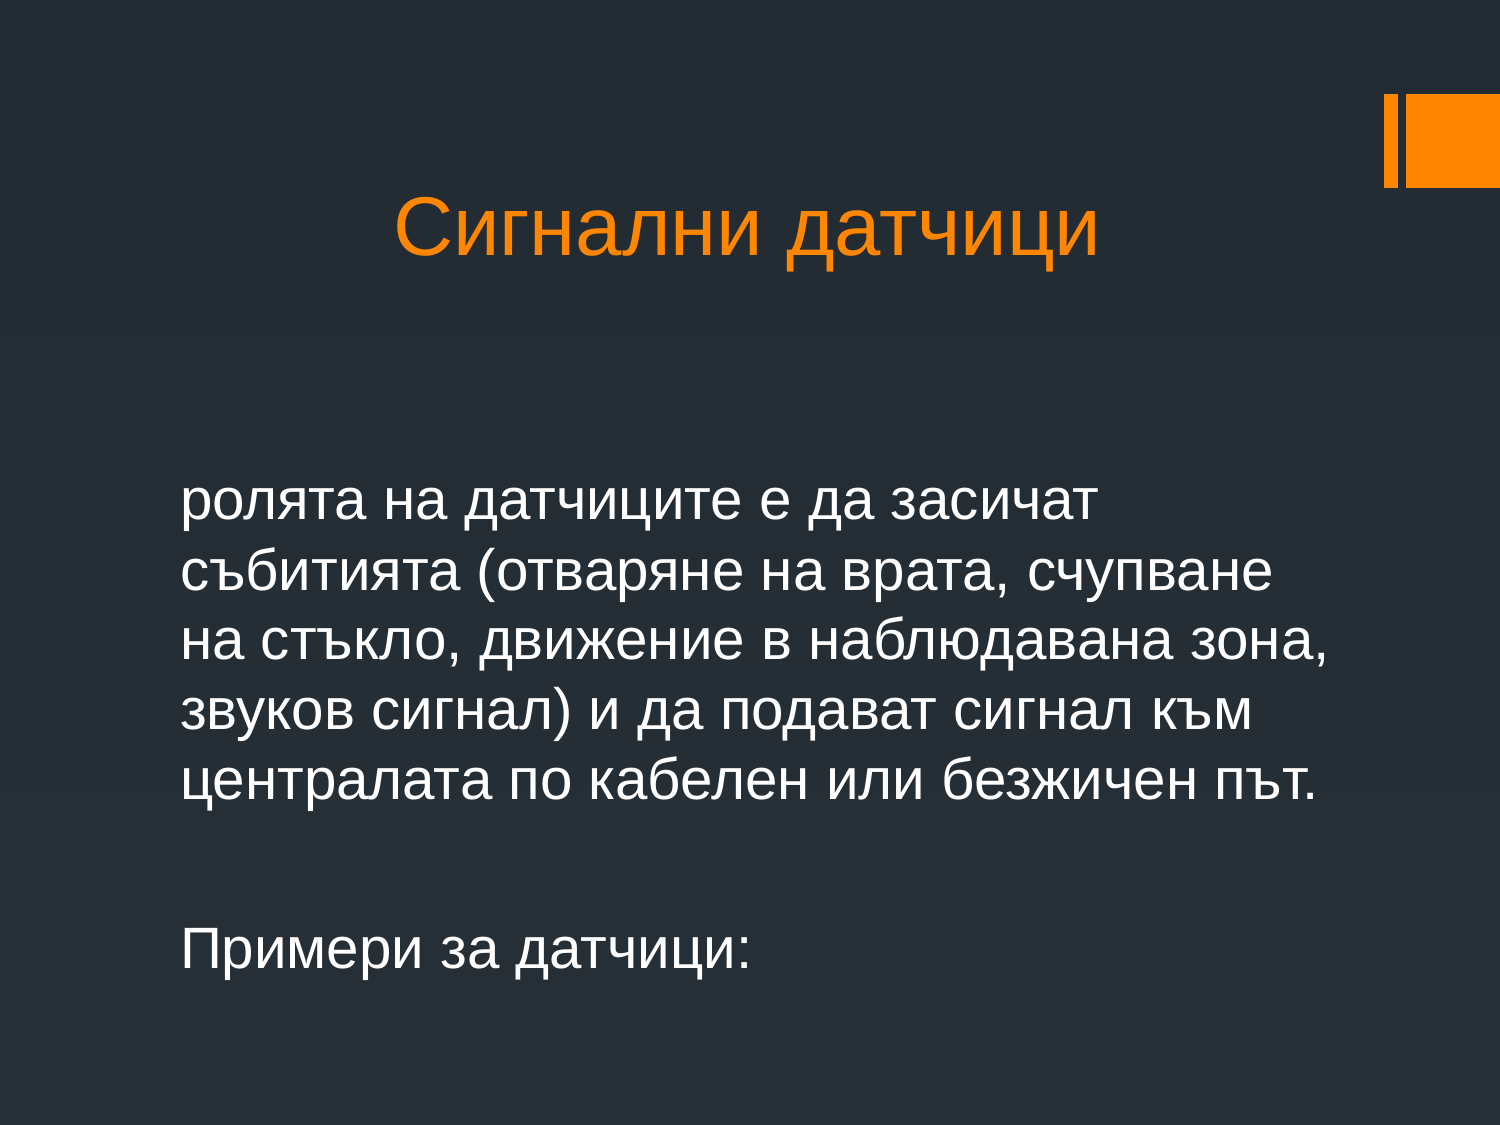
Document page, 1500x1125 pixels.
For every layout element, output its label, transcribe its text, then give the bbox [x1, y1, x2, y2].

title Сигнални датчици [147, 90, 1348, 280]
list ролята на датчиците е да засичат събитията (отваряне на врата, счупване на стъкло, движение в наблюдавана зона, звуков сигнал) и да подават сигнал към централата по кабелен или безжичен път. Примери за датчици: [150, 454, 1351, 1036]
